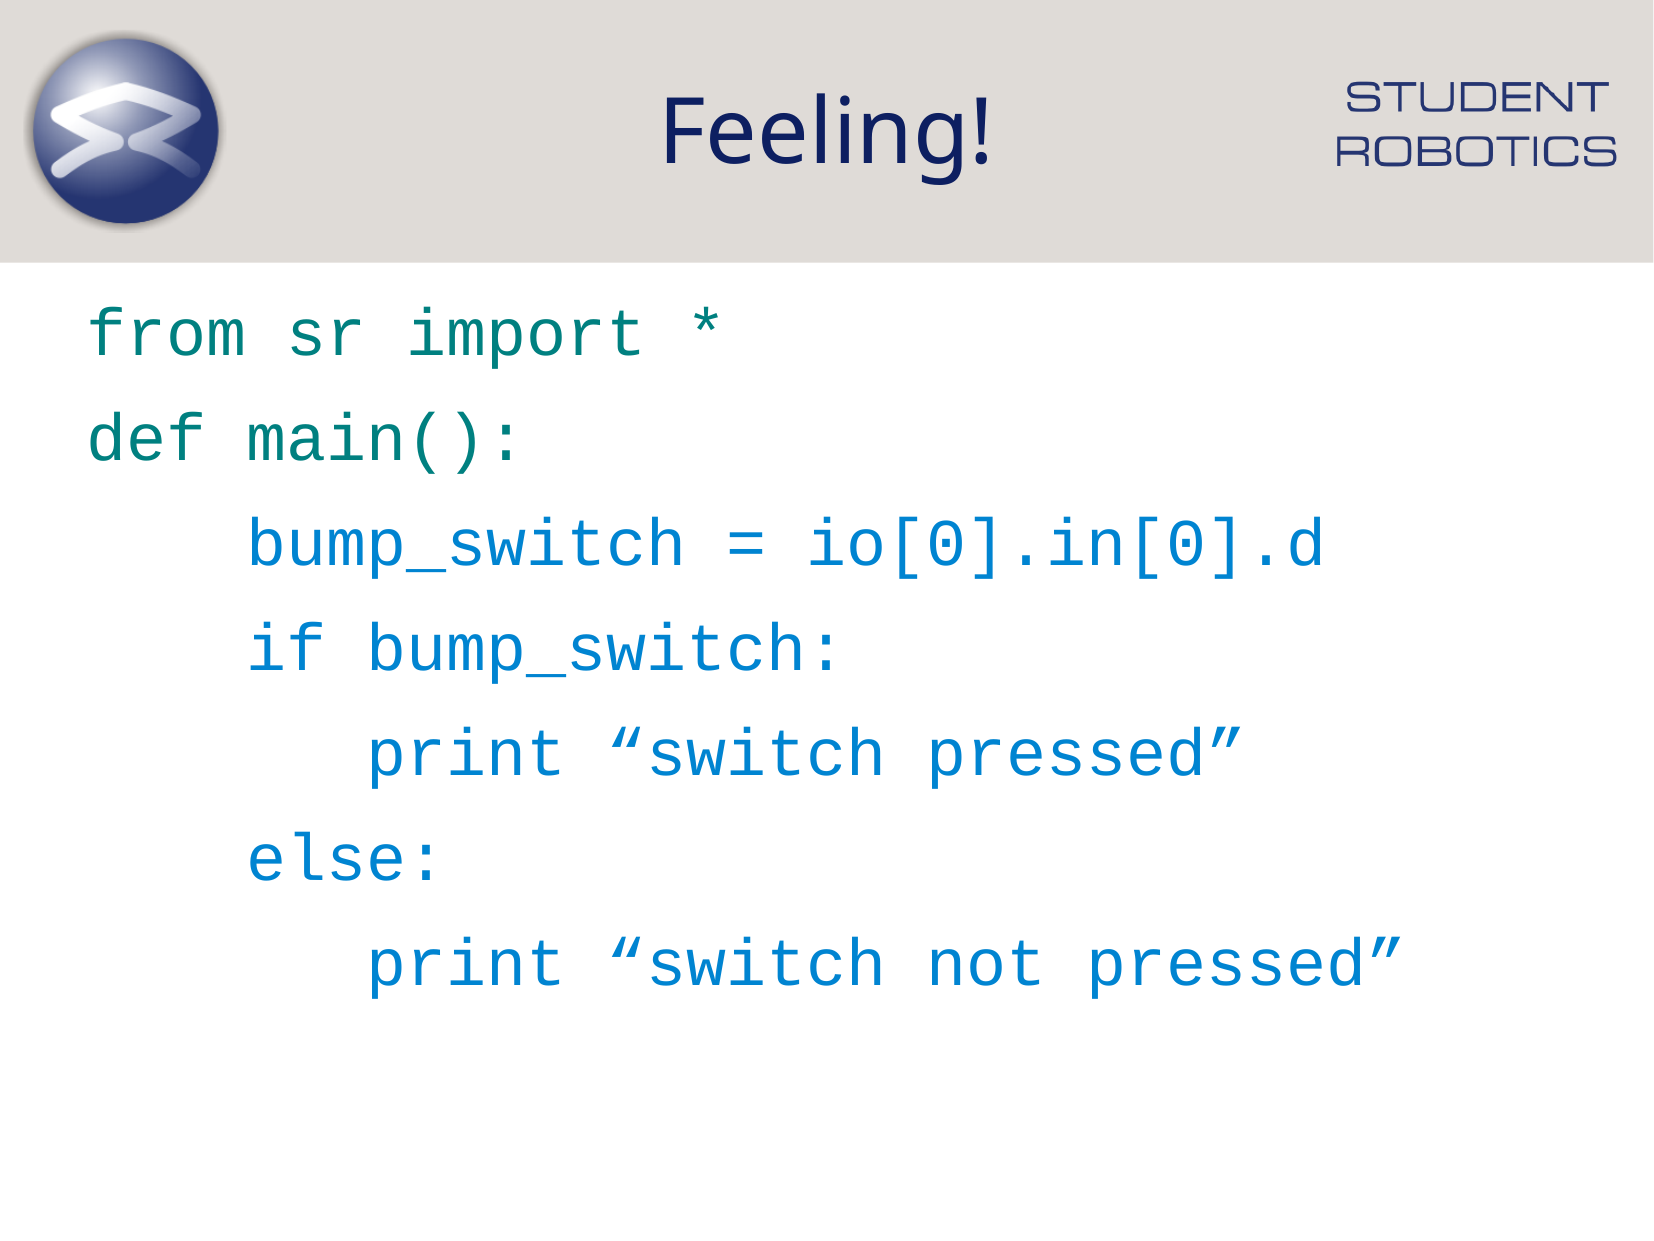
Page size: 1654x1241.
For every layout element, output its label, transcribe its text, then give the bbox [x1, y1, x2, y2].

picture [9, 19, 82, 245]
list from sr import * def main(): bump_switch = io[0].in[0].d if bump_switch: print “switch pressed” else: print “switch not pressed” [86, 300, 1576, 1104]
title Feeling! [82, 7, 1571, 250]
picture [1571, 68, 1633, 174]
